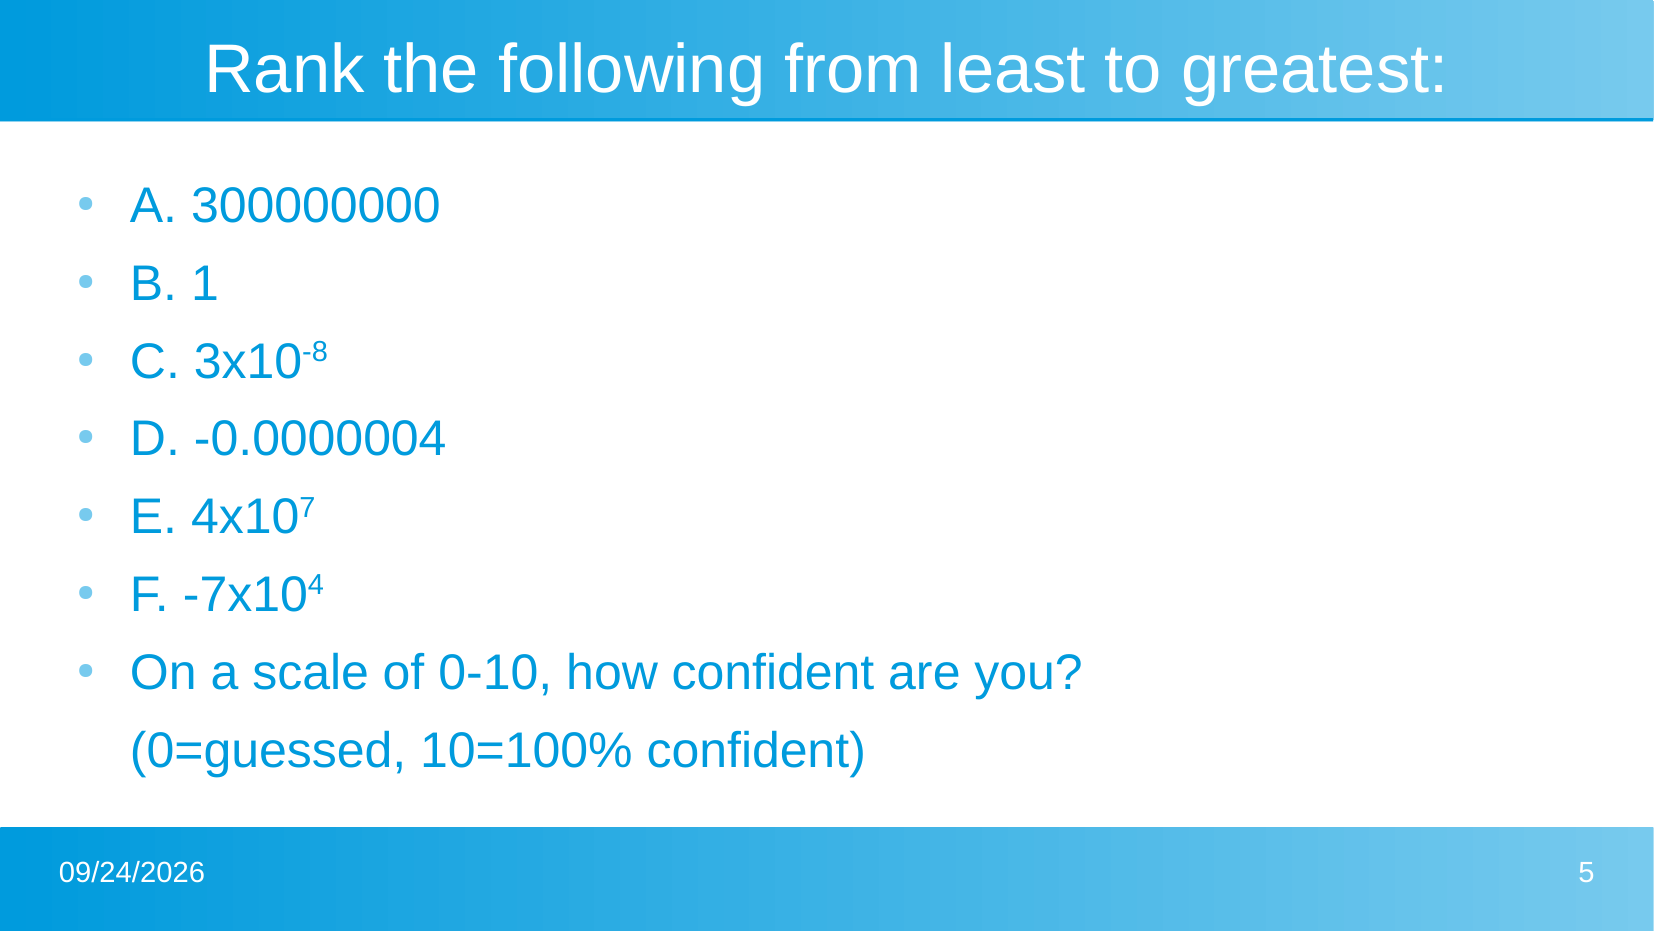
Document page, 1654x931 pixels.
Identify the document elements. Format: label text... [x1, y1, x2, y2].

title Rank the following from least to greatest: [59, 29, 1595, 108]
list A. 300000000 B. 1 C. 3x10-8 D. -0.0000004 E. 4x107 F. -7x104 On a scale of 0-10, how confident are you? (0=guessed, 10=100% confident) [59, 177, 1595, 768]
